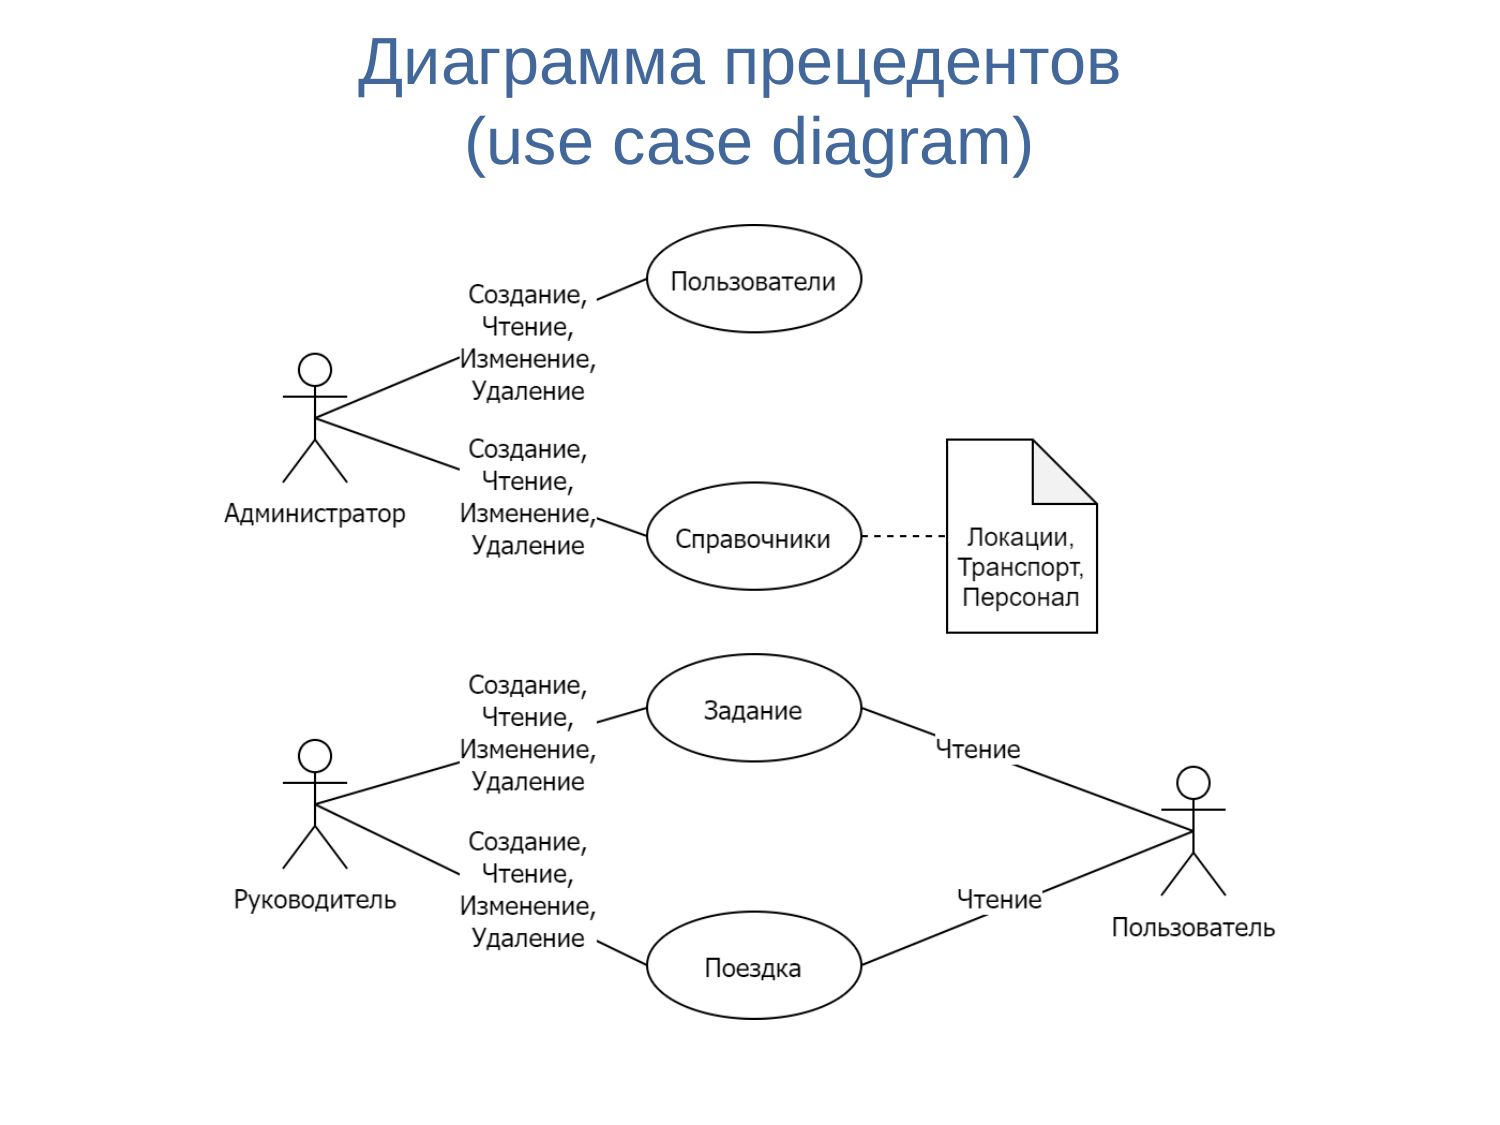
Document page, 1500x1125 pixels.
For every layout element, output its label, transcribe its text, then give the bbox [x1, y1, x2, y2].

picture [224, 224, 1276, 1020]
text_box Диаграмма прецедентов (use case diagram) [74, 45, 1425, 150]
